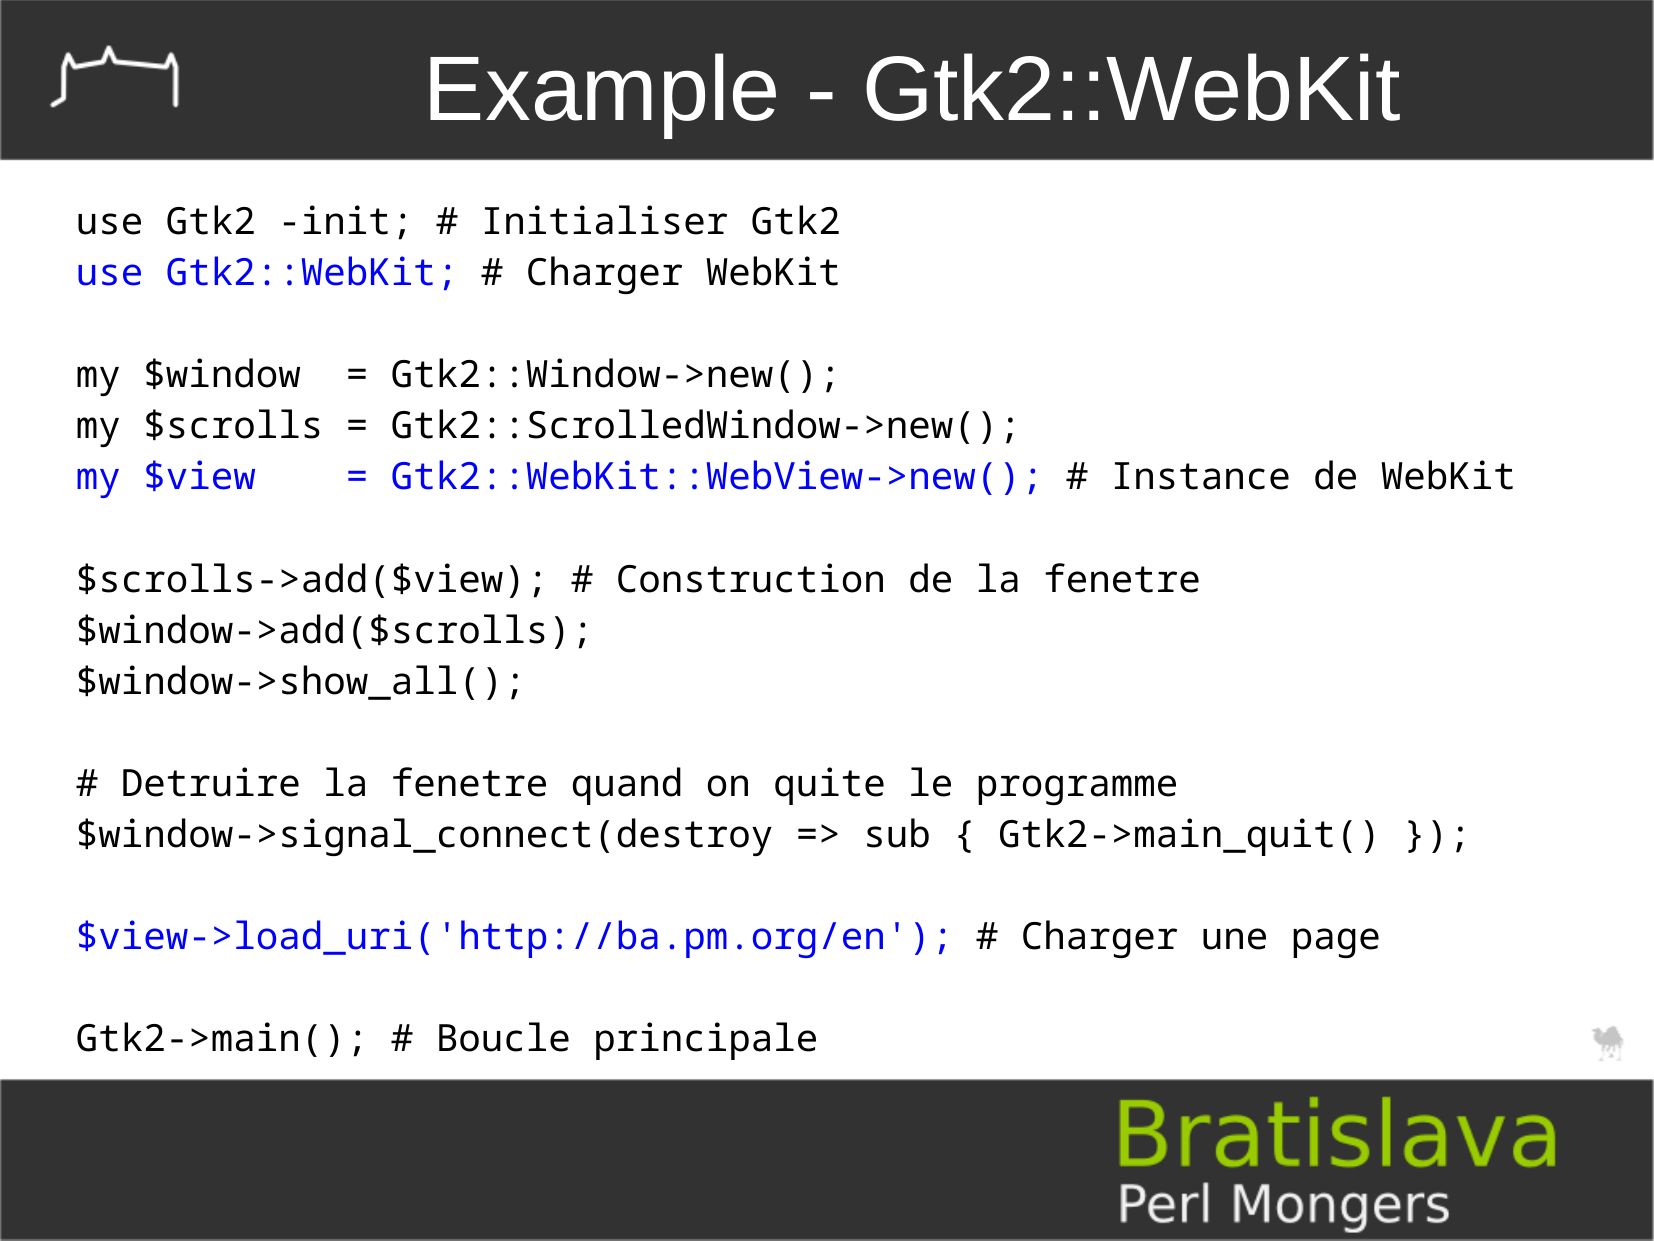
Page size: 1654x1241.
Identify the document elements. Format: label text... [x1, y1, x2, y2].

text_box use Gtk2 -init; # Initialiser Gtk2 use Gtk2::WebKit; # Charger WebKit my $window = Gtk2::Window->new(); my $scrolls = Gtk2::ScrolledWindow->new(); my $view = Gtk2::WebKit::WebView->new(); # Instance de WebKit $scrolls->add($view); # Construction de la fenetre $window->add($scrolls); $window->show_all(); # Detruire la fenetre quand on quite le programme $window->signal_connect(destroy => sub { Gtk2->main_quit() }); $view->load_uri('http://ba.pm.org/en'); # Charger une page Gtk2->main(); # Boucle principale [61, 187, 1576, 976]
title Example - Gtk2::WebKit [187, 37, 1639, 141]
picture [0, 0, 1654, 1241]
